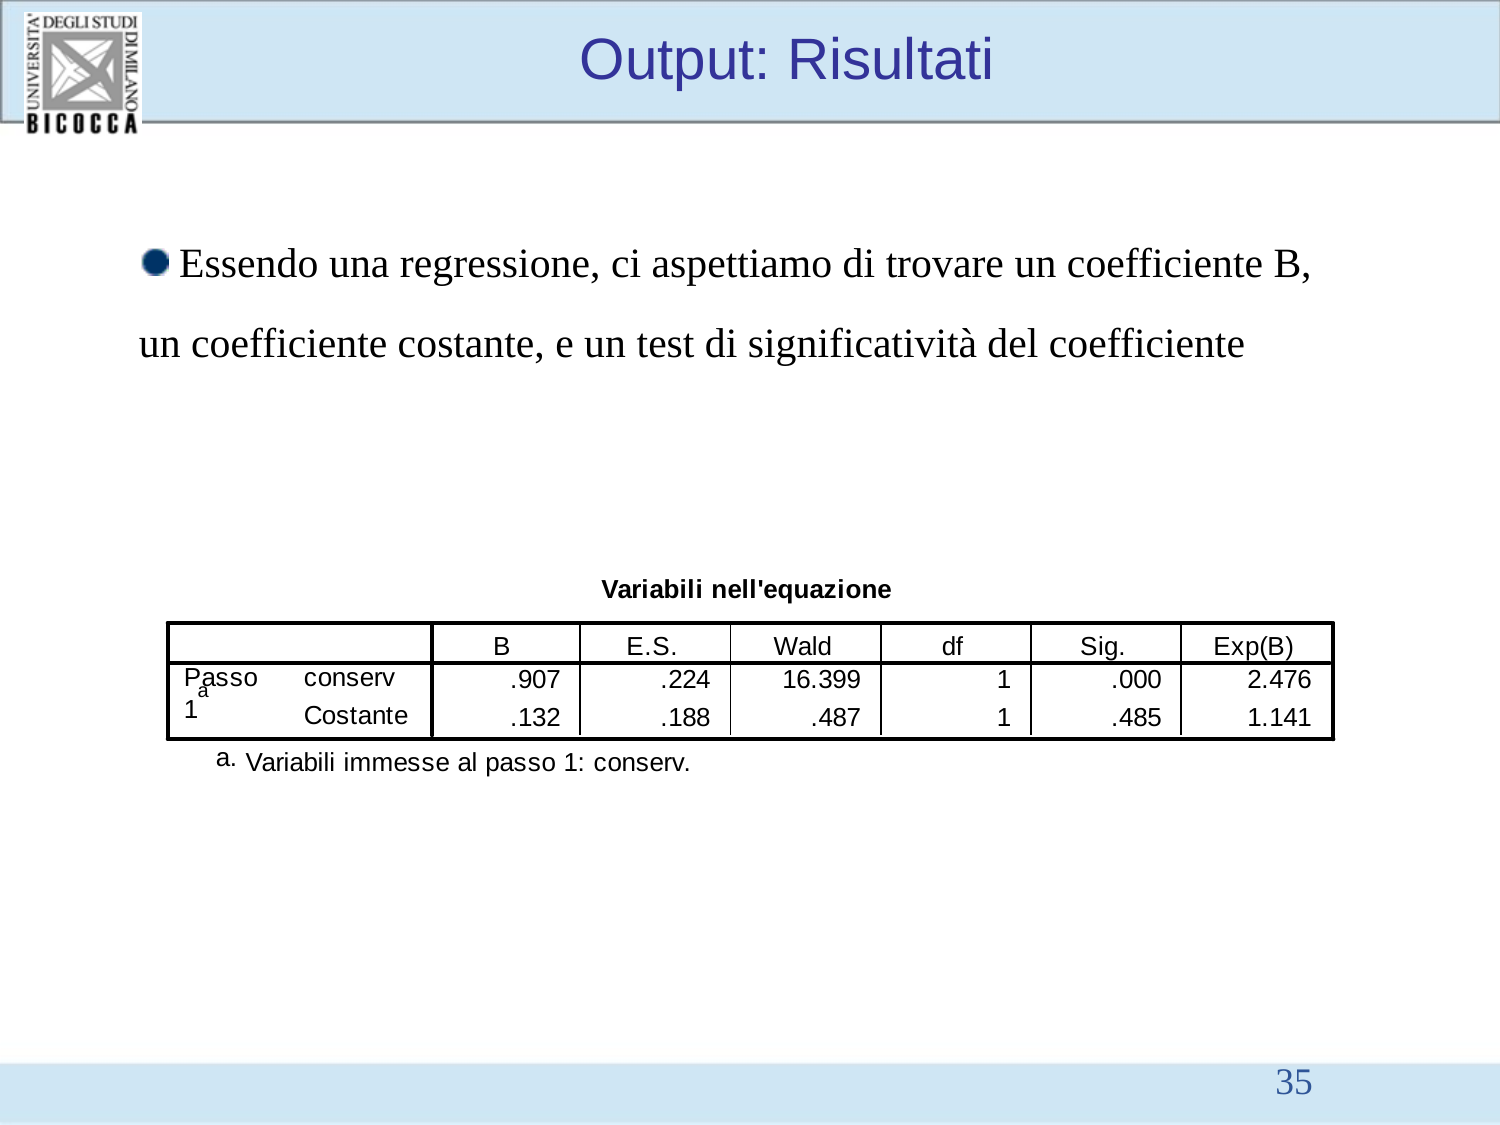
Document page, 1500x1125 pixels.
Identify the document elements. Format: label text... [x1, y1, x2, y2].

picture [0, 0, 1500, 1125]
title Output: Risultati [113, 0, 1463, 158]
text_box Essendo una regressione, ci aspettiamo di trovare un coefficiente B, un coefficiente costante, e un test di significatività del coefficiente [123, 198, 1368, 374]
